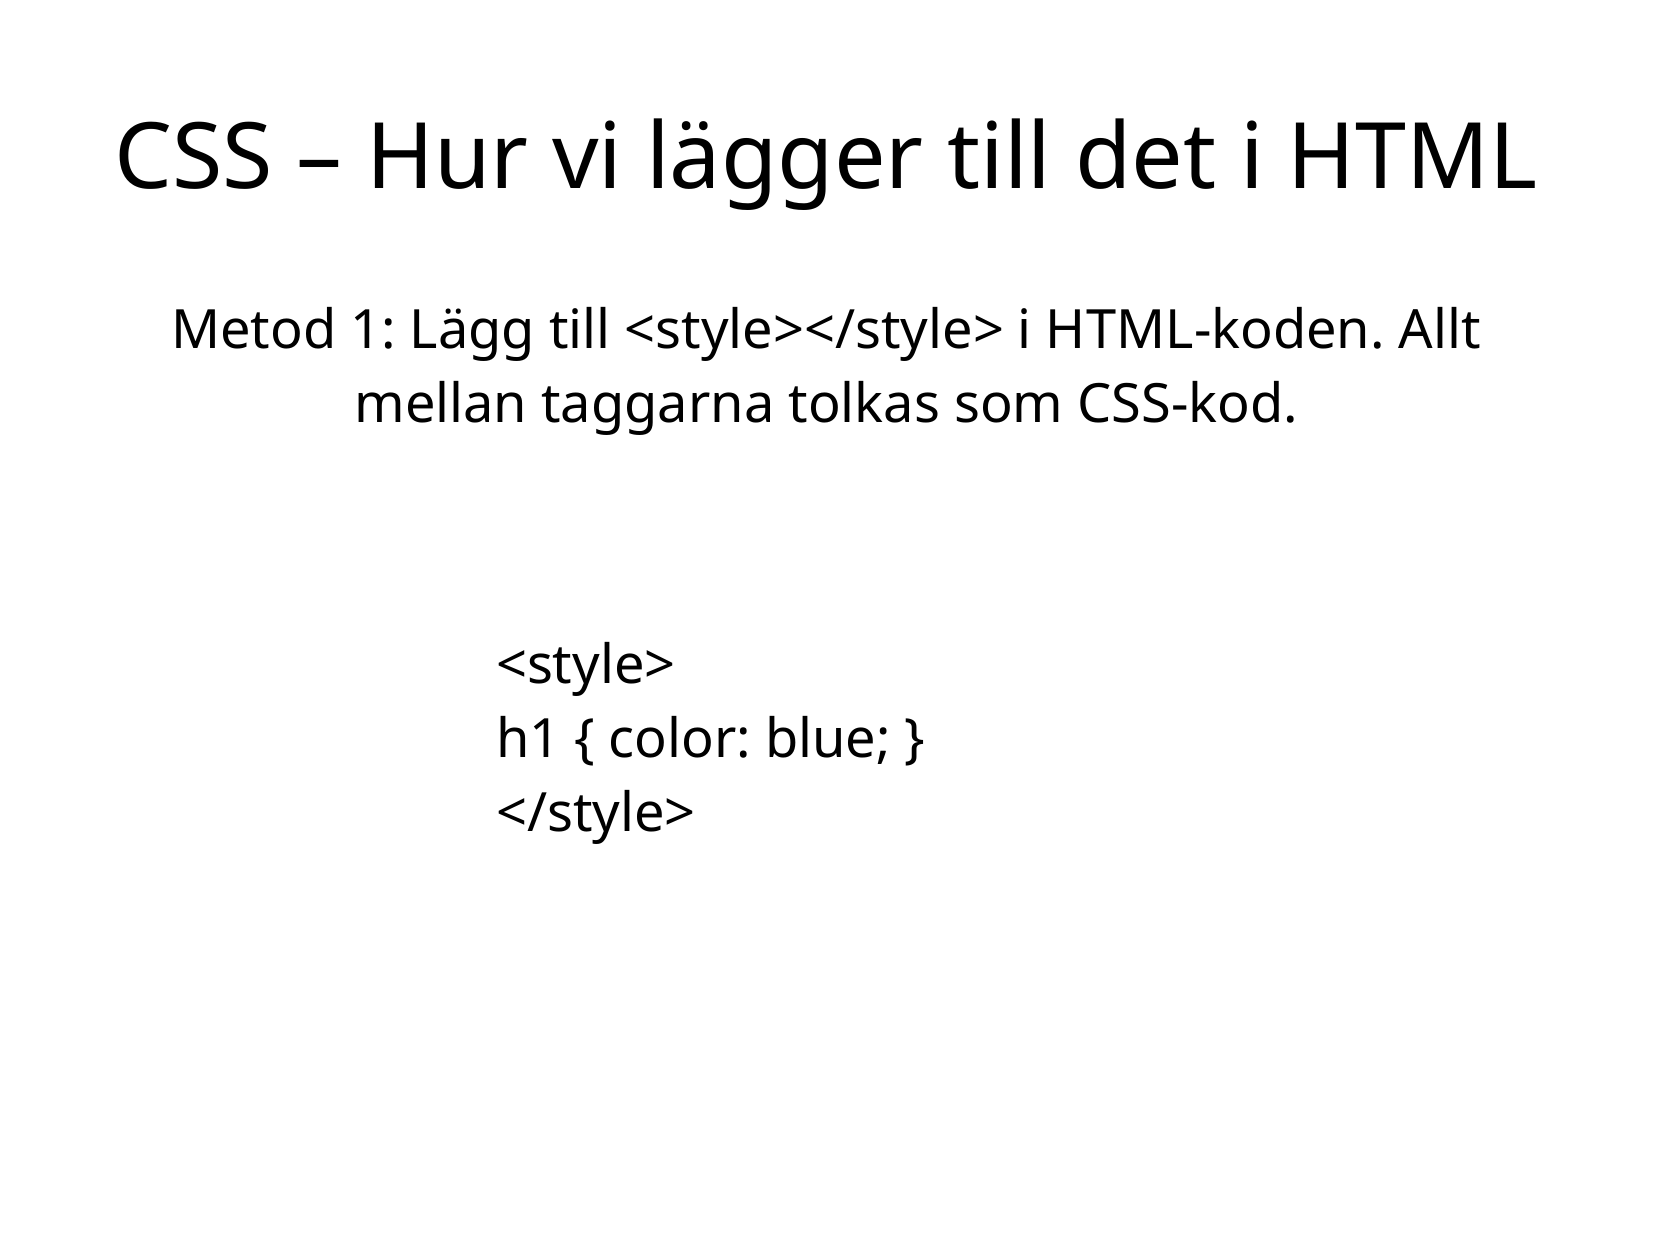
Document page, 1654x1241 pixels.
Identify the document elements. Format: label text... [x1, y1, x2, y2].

subtitle Metod 1: Lägg till <style></style> i HTML-koden. Allt mellan taggarna tolkas som CSS-kod. [118, 290, 1536, 401]
text_box <style> h1 { color: blue; } </style> [496, 625, 1046, 817]
title CSS – Hur vi lägger till det i HTML [82, 49, 1571, 257]
